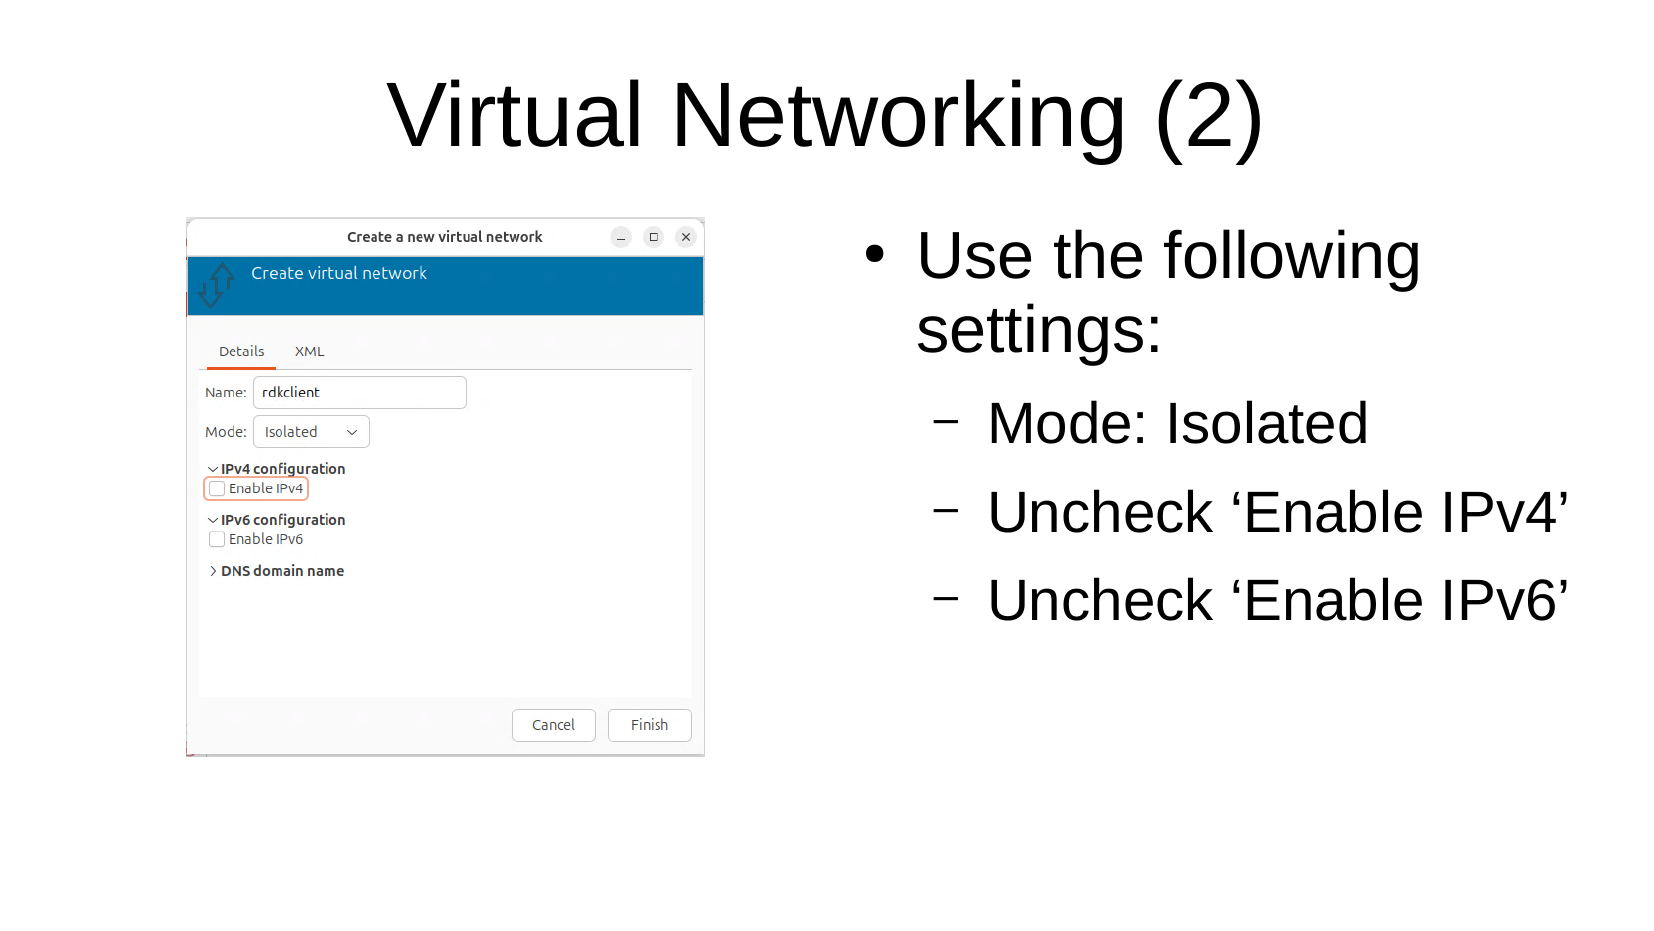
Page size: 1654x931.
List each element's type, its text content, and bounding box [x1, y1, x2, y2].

title Virtual Networking (2) [82, 37, 1571, 193]
list Use the following settings: Mode: Isolated Uncheck ‘Enable IPv4’ Uncheck ‘Enable IPv6’ [845, 217, 1572, 758]
picture [186, 217, 705, 758]
